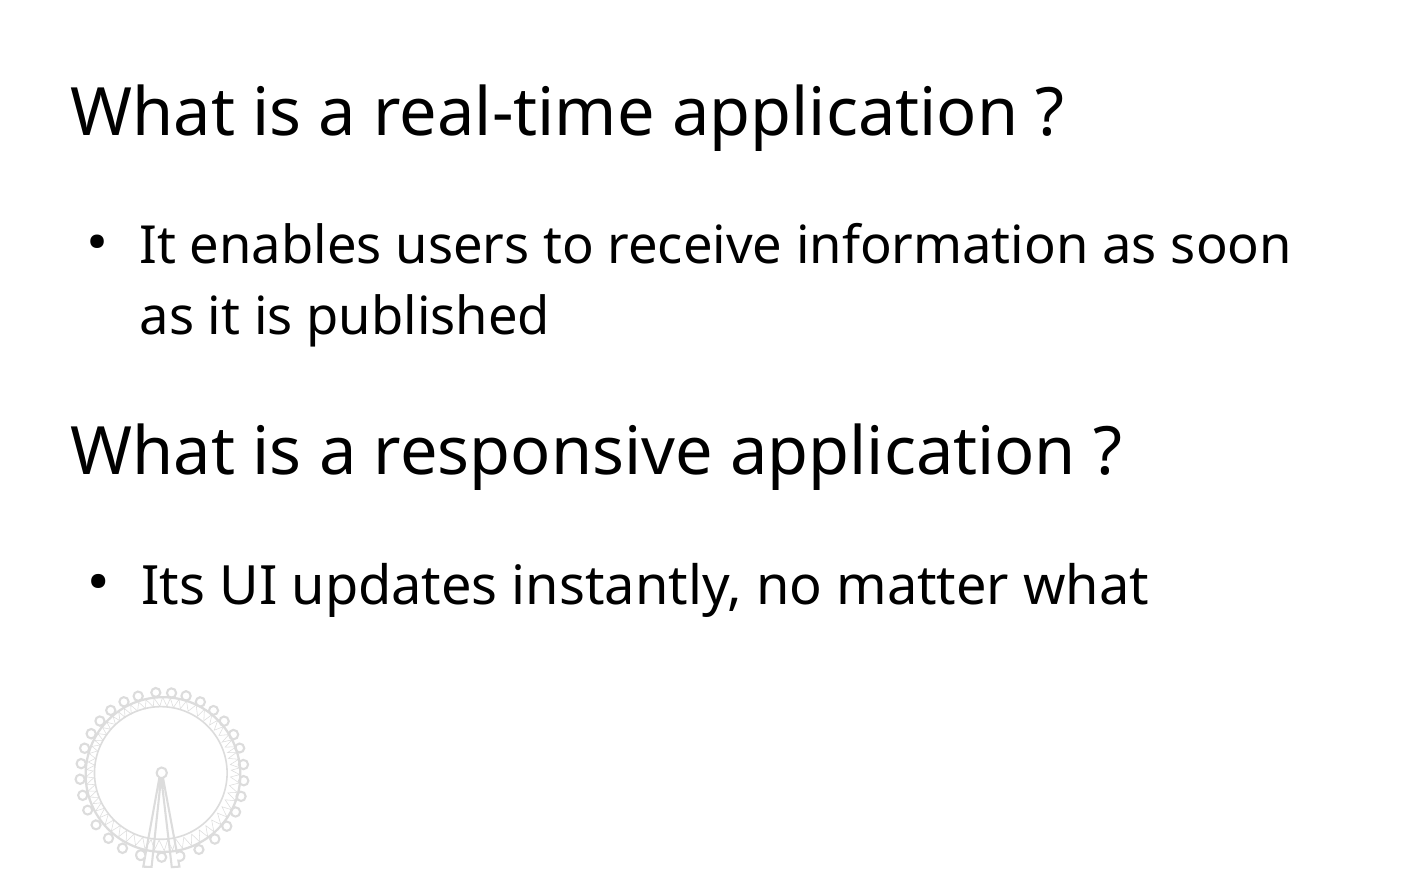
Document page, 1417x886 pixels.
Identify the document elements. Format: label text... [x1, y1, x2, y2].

title What is a responsive application ? [70, 374, 1346, 523]
title What is a real-time application ? [70, 35, 1346, 184]
list It enables users to receive information as soon as it is published [70, 207, 1318, 352]
list Its UI updates instantly, no matter what [70, 546, 1318, 691]
